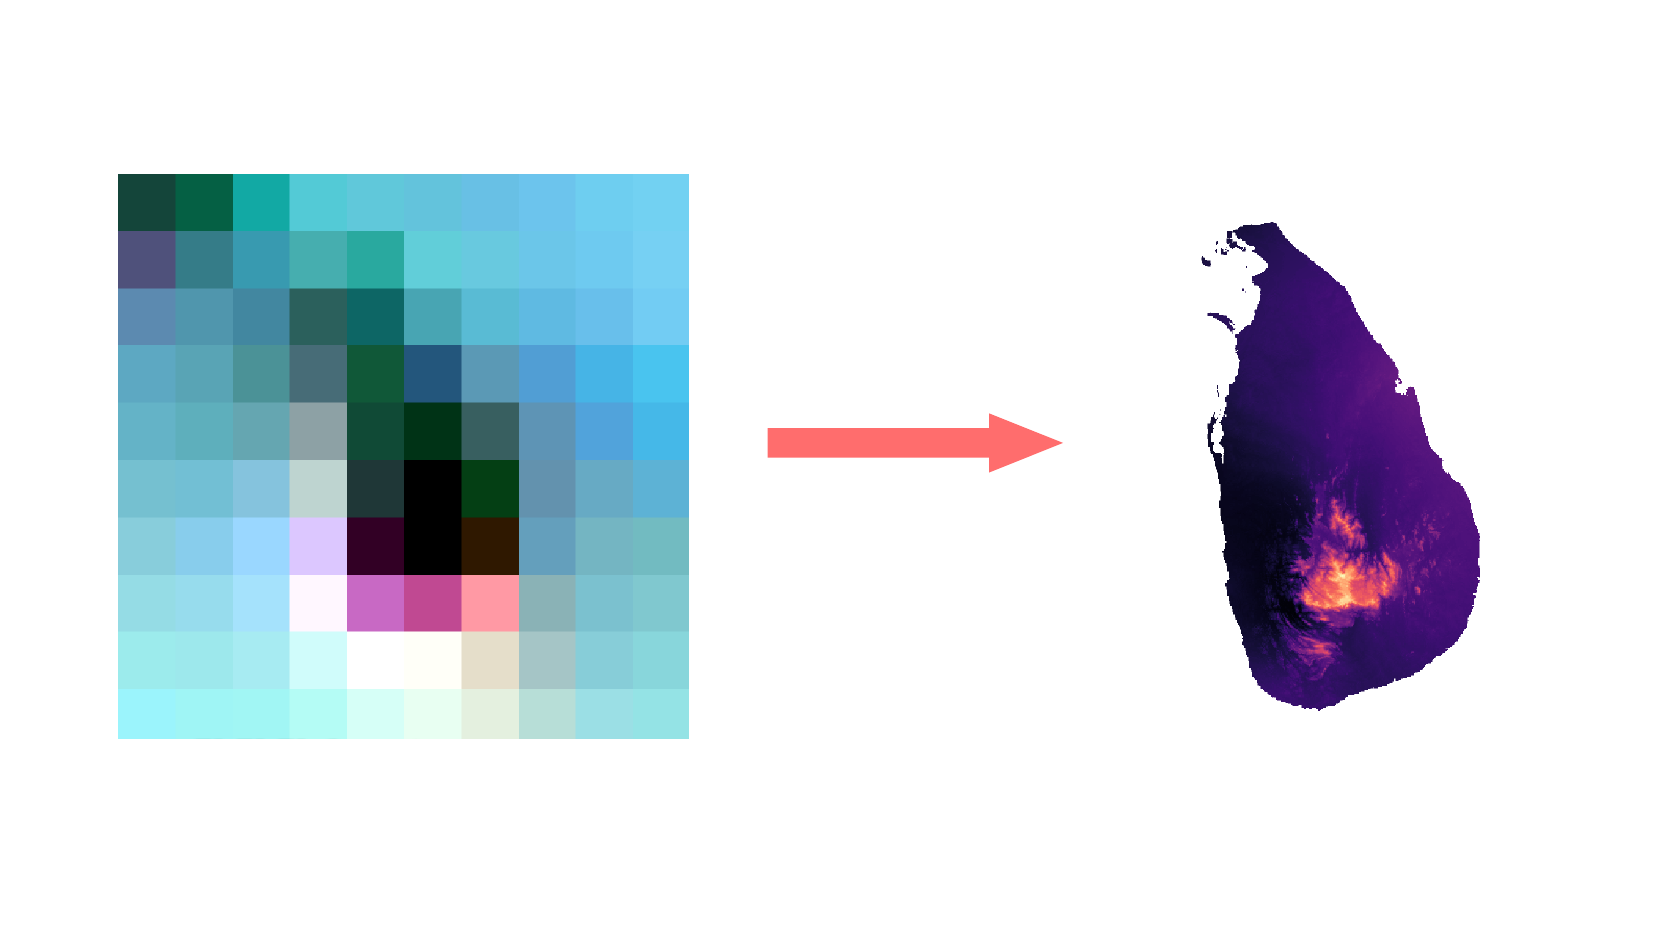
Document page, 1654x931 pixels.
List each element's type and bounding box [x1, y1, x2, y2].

picture [118, 174, 689, 739]
text_box [767, 413, 1064, 473]
picture [1186, 205, 1489, 722]
